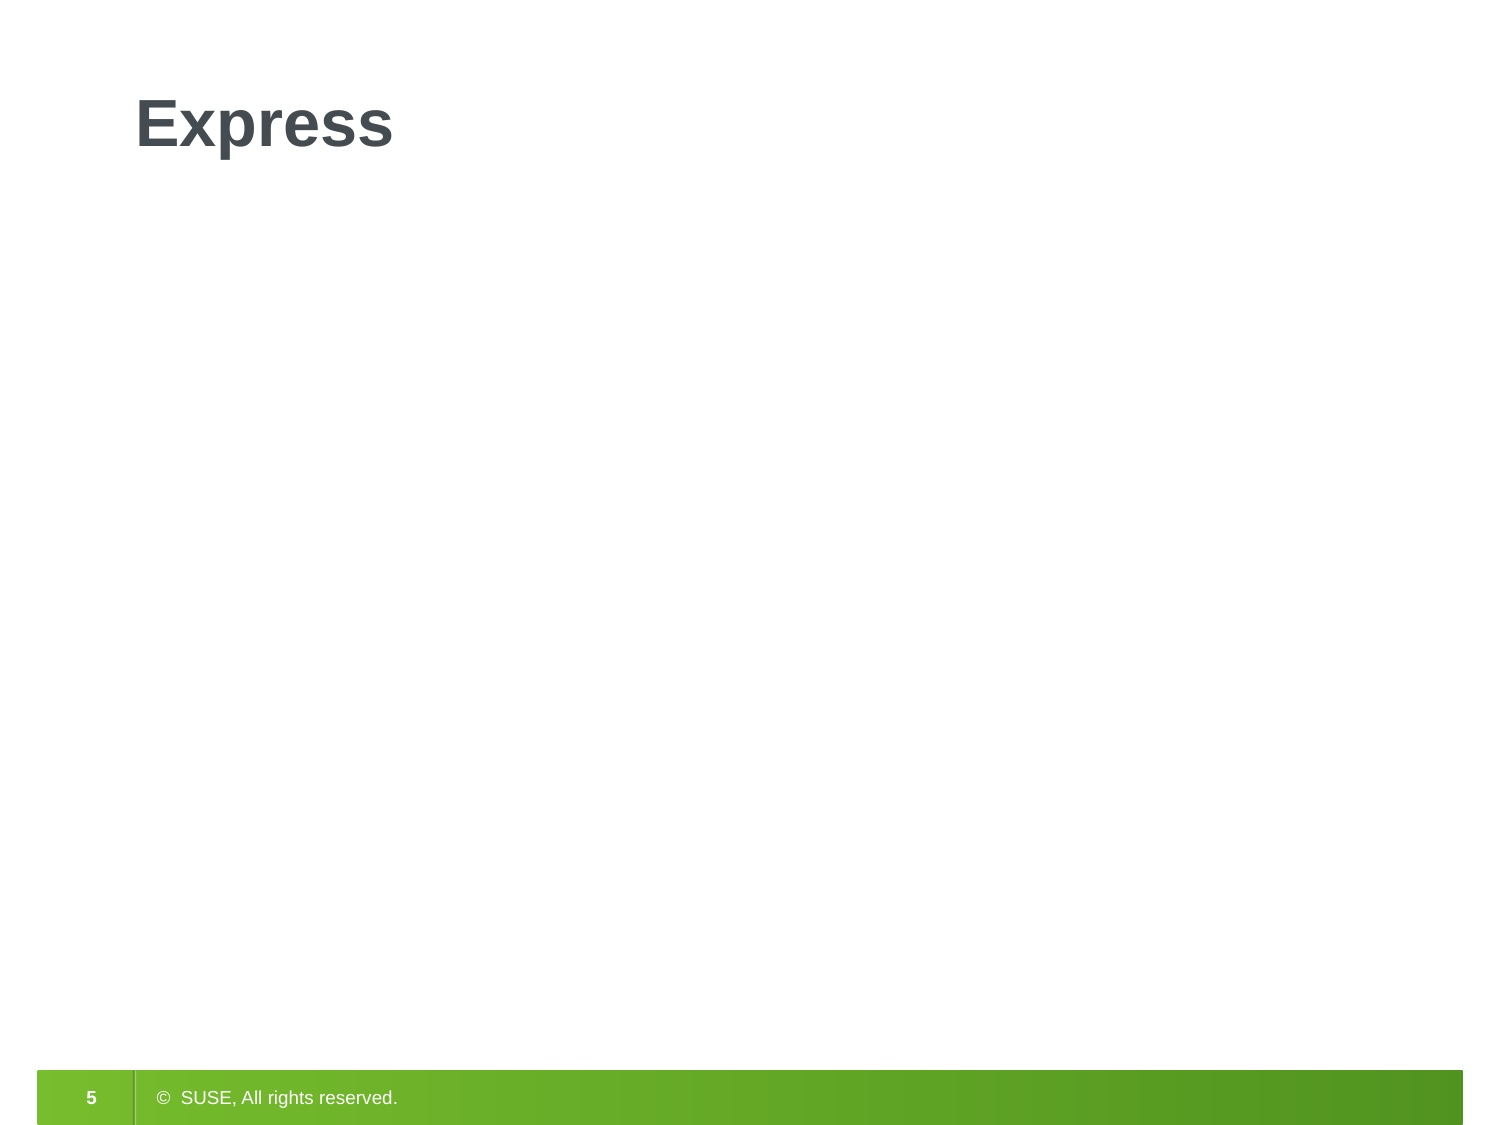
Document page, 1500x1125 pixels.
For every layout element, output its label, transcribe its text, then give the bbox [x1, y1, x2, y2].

title Express [135, 41, 1372, 204]
